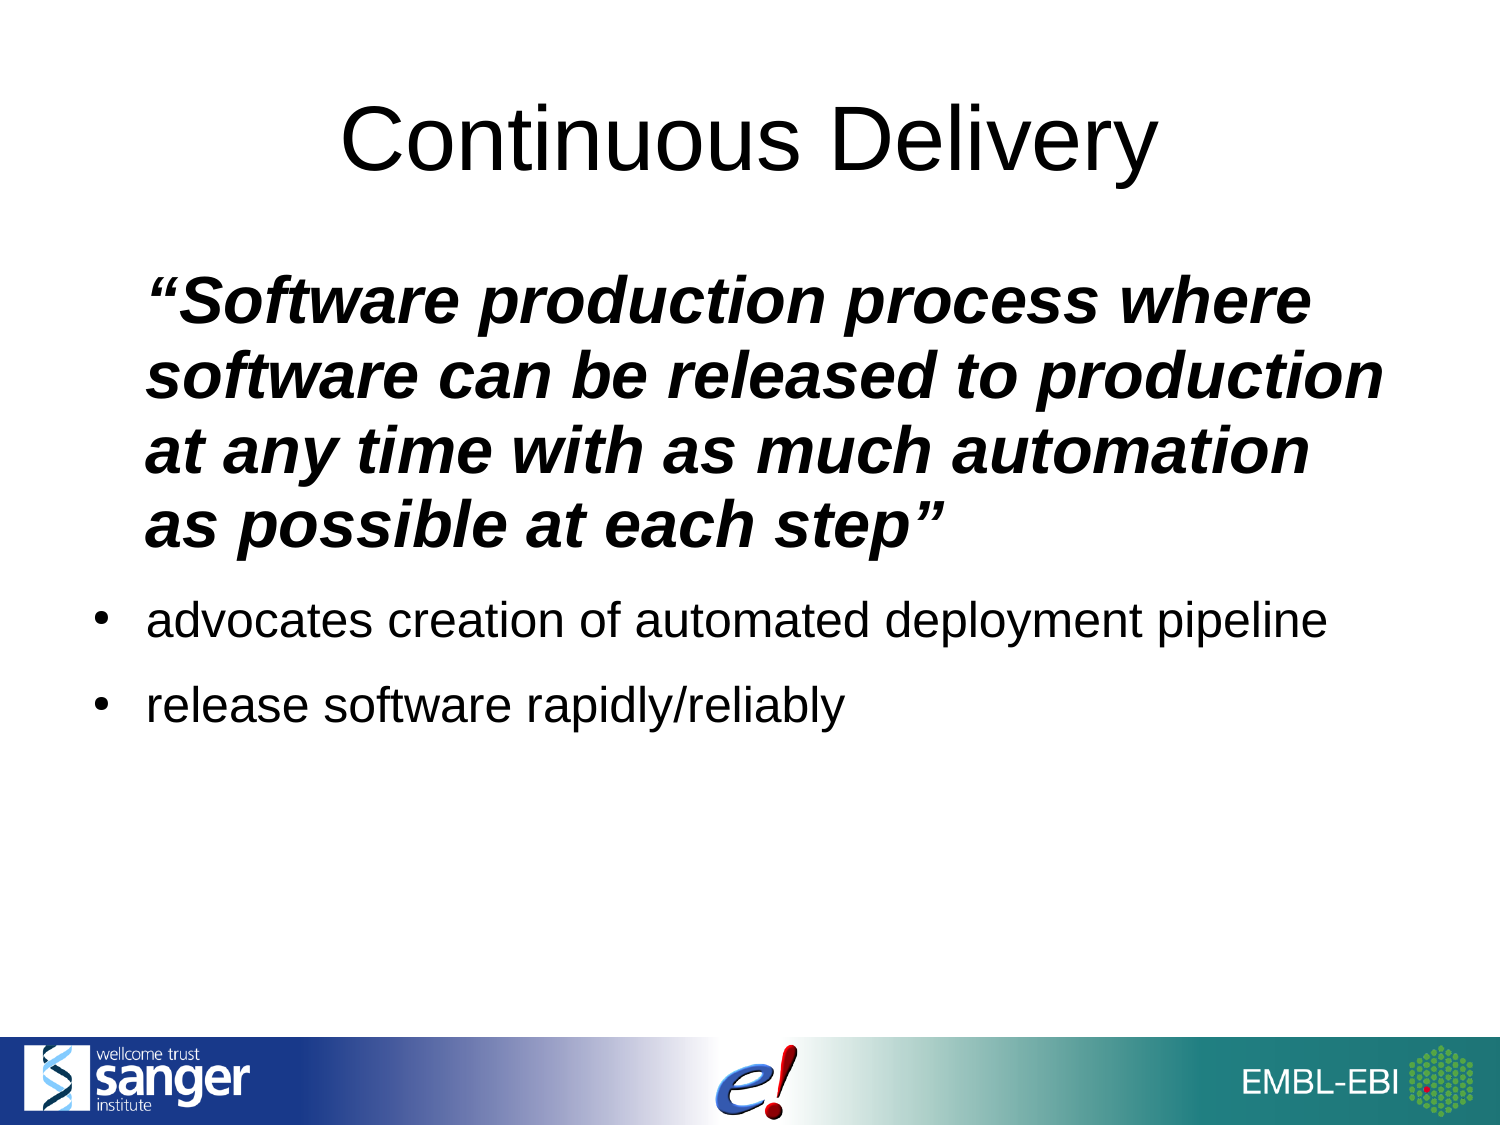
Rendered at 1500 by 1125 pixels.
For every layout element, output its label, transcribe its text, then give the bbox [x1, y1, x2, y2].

picture [0, 1037, 1500, 1125]
title Continuous Delivery [75, 44, 1425, 233]
list “Software production process where software can be released to production at any time with as much automation as possible at each step” advocates creation of automated deployment pipeline release software rapidly/reliably [75, 263, 1395, 916]
